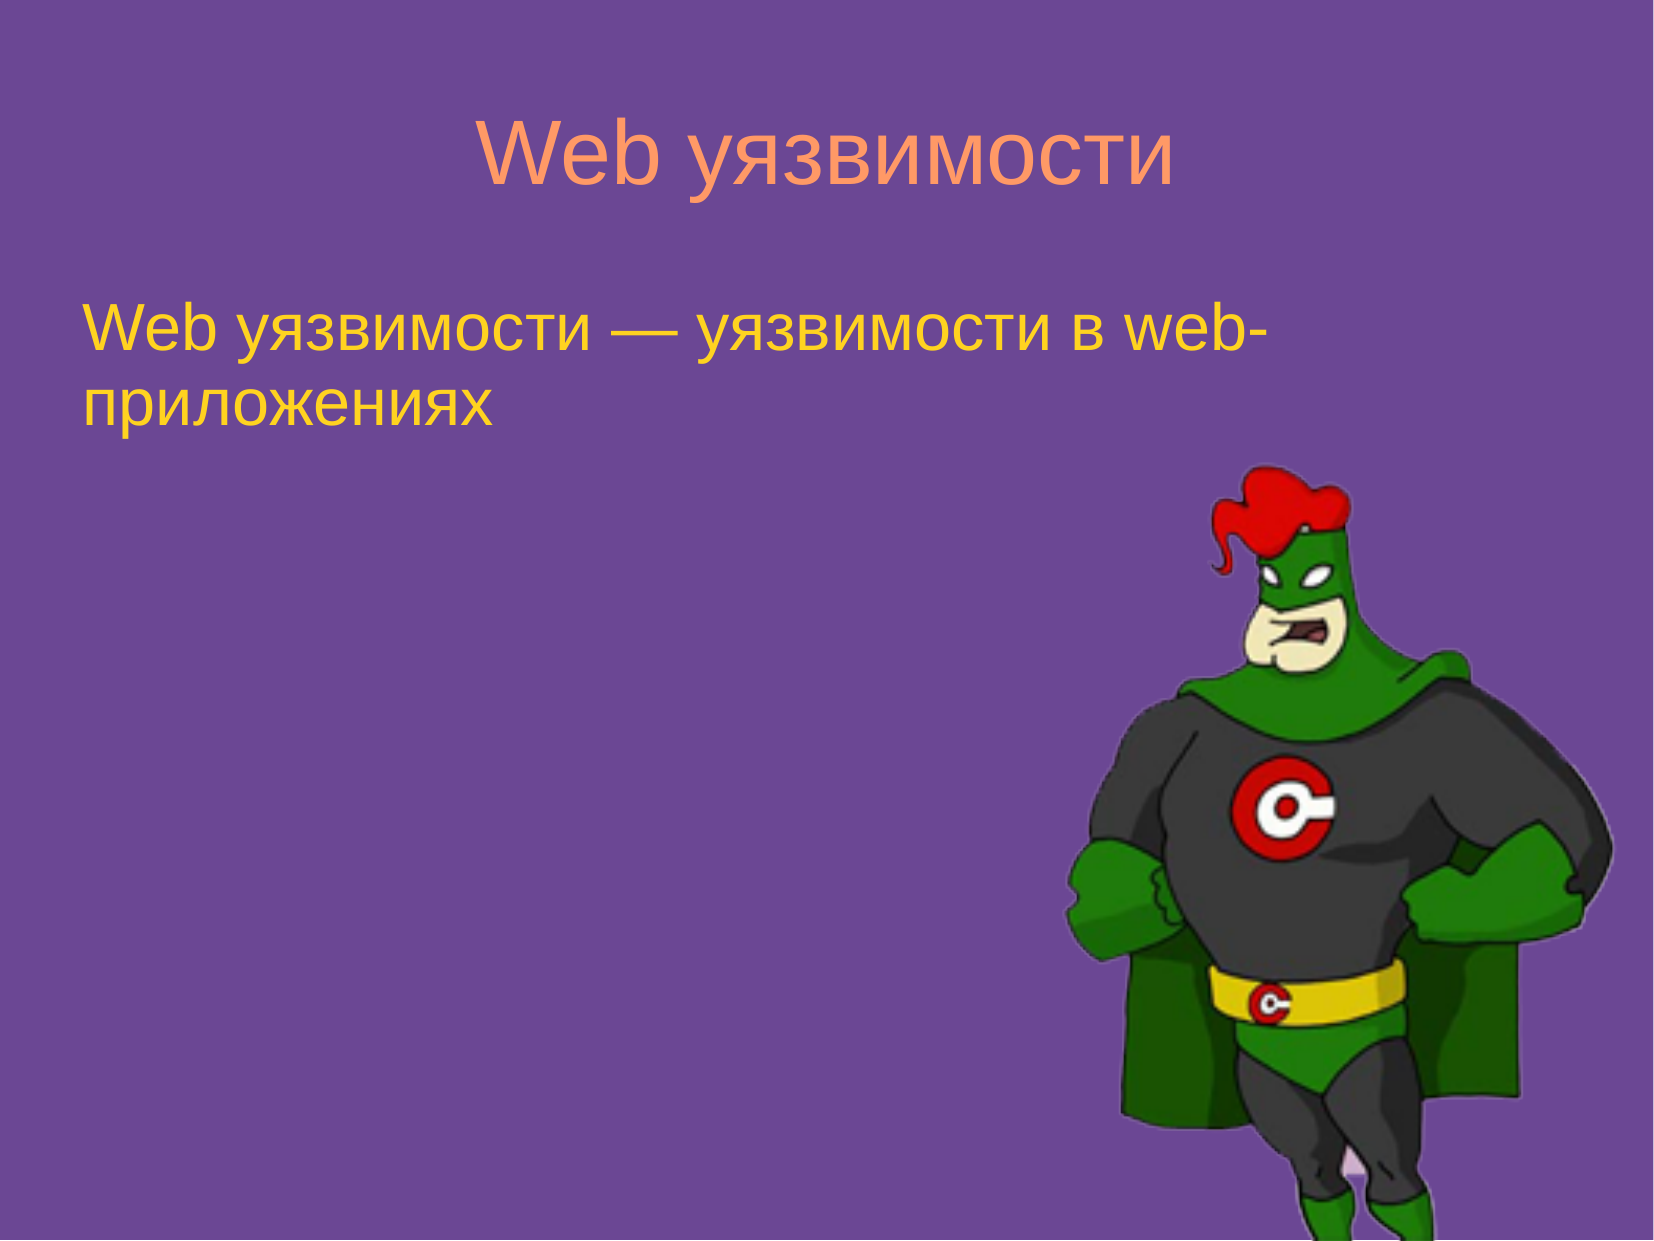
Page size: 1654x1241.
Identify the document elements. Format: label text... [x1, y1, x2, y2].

list Web уязвимости — уязвимости в web-приложениях [82, 290, 1571, 1010]
picture [1033, 367, 1630, 1241]
title Web уязвимости [82, 49, 1571, 257]
